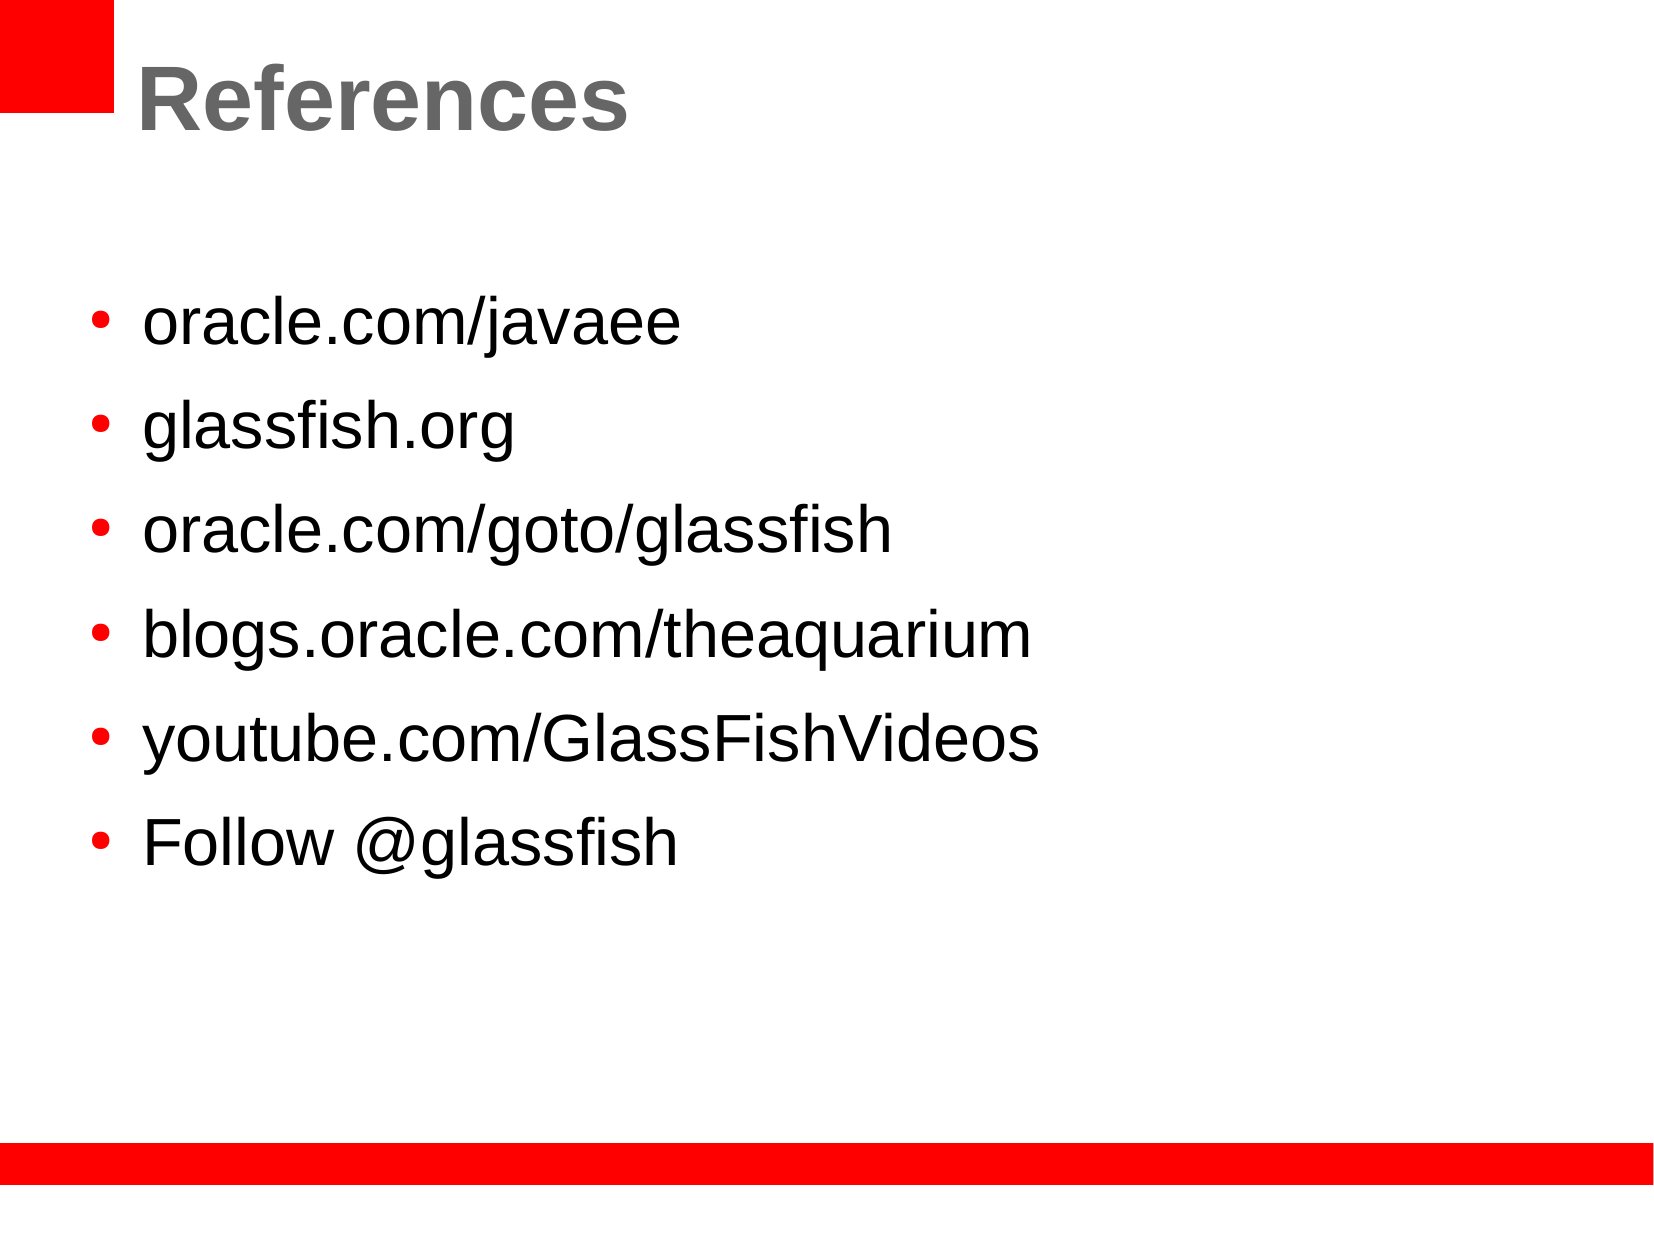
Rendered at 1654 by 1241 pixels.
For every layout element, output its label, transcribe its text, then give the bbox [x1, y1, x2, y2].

picture [0, 0, 114, 113]
picture [0, 1143, 1654, 1185]
list oracle.com/javaee glassfish.org oracle.com/goto/glassfish blogs.oracle.com/theaquarium youtube.com/GlassFishVideos Follow @glassfish [71, 283, 1545, 993]
title References [136, 42, 1639, 157]
